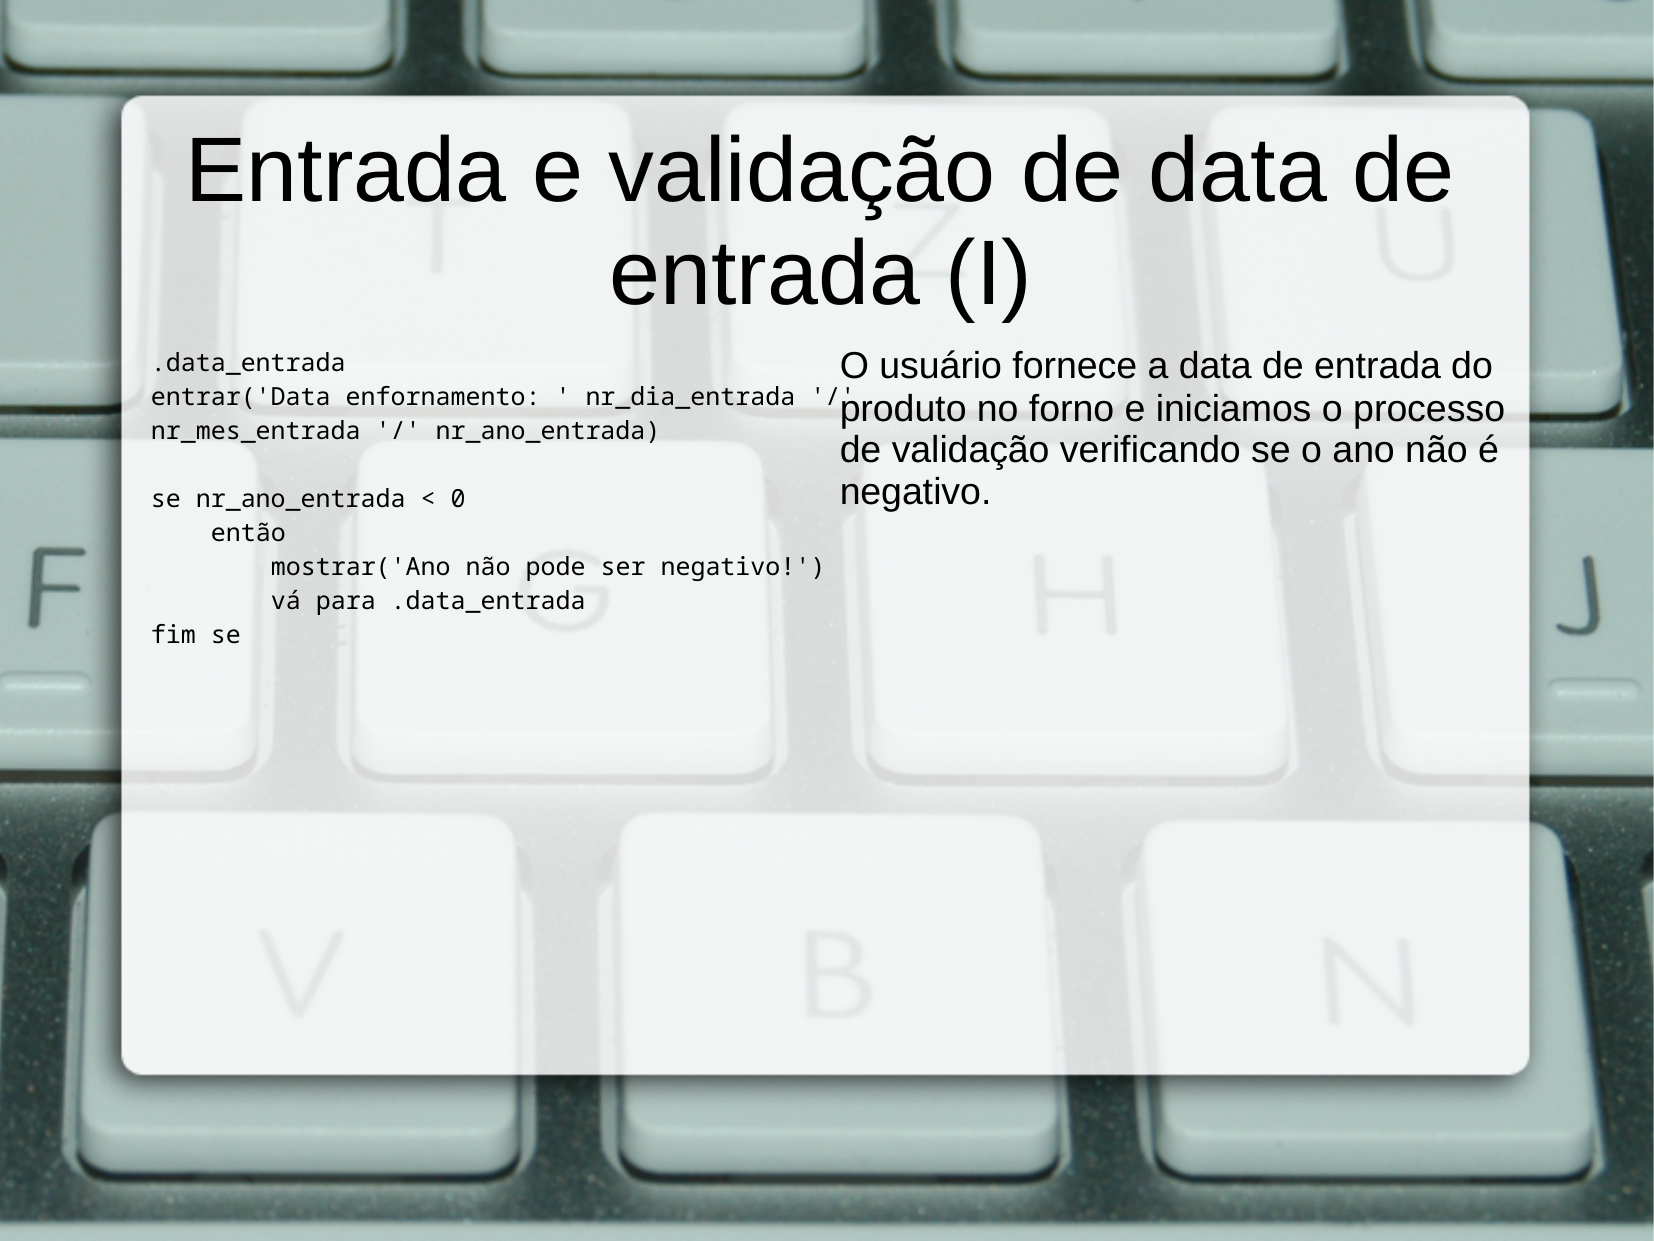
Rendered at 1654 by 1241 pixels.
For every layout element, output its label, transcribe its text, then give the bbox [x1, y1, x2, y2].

text_box O usuário fornece a data de entrada do produto no forno e iniciamos o processo de validação verificando se o ano não é negativo. [825, 337, 1538, 521]
title Entrada e validação de data de entrada (I) [135, 118, 1506, 324]
text_box .data_entrada entrar('Data enfornamento: ' nr_dia_entrada '/' nr_mes_entrada '/' nr_ano_entrada) se nr_ano_entrada < 0 então mostrar('Ano não pode ser negativo!') vá para .data_entrada fim se [136, 337, 901, 676]
picture [0, 0, 1654, 1241]
